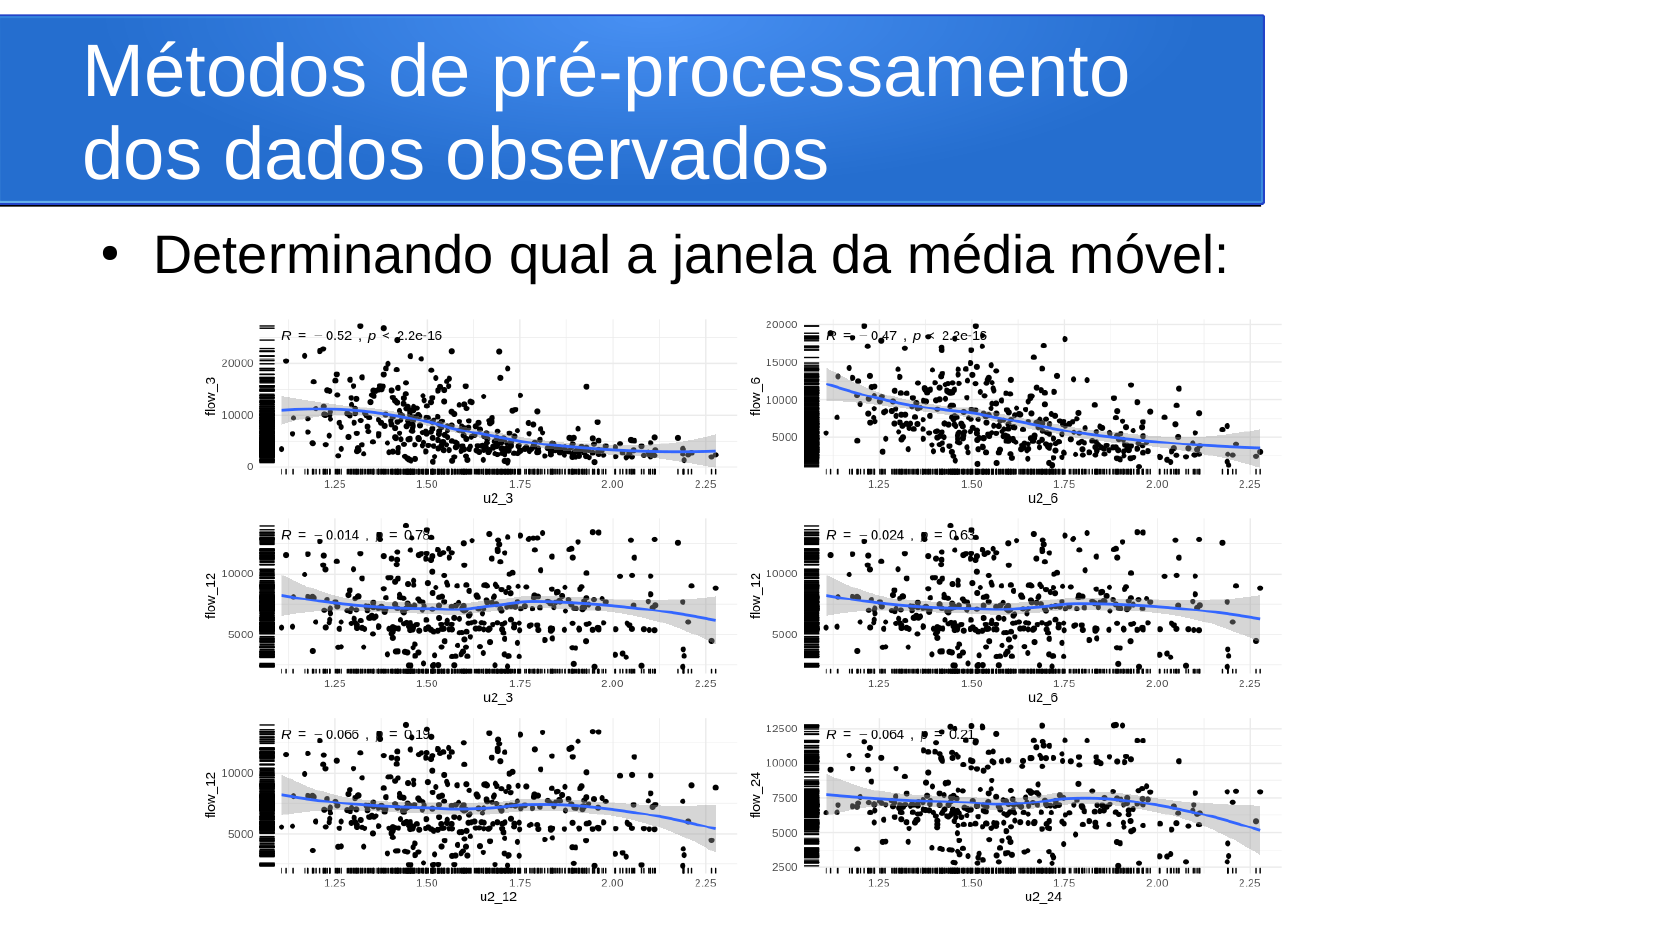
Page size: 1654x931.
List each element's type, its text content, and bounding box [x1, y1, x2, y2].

picture [199, 312, 1288, 910]
title Métodos de pré-processamento dos dados observados [82, 29, 1235, 196]
list Determinando qual a janela da média móvel: [82, 224, 1571, 764]
